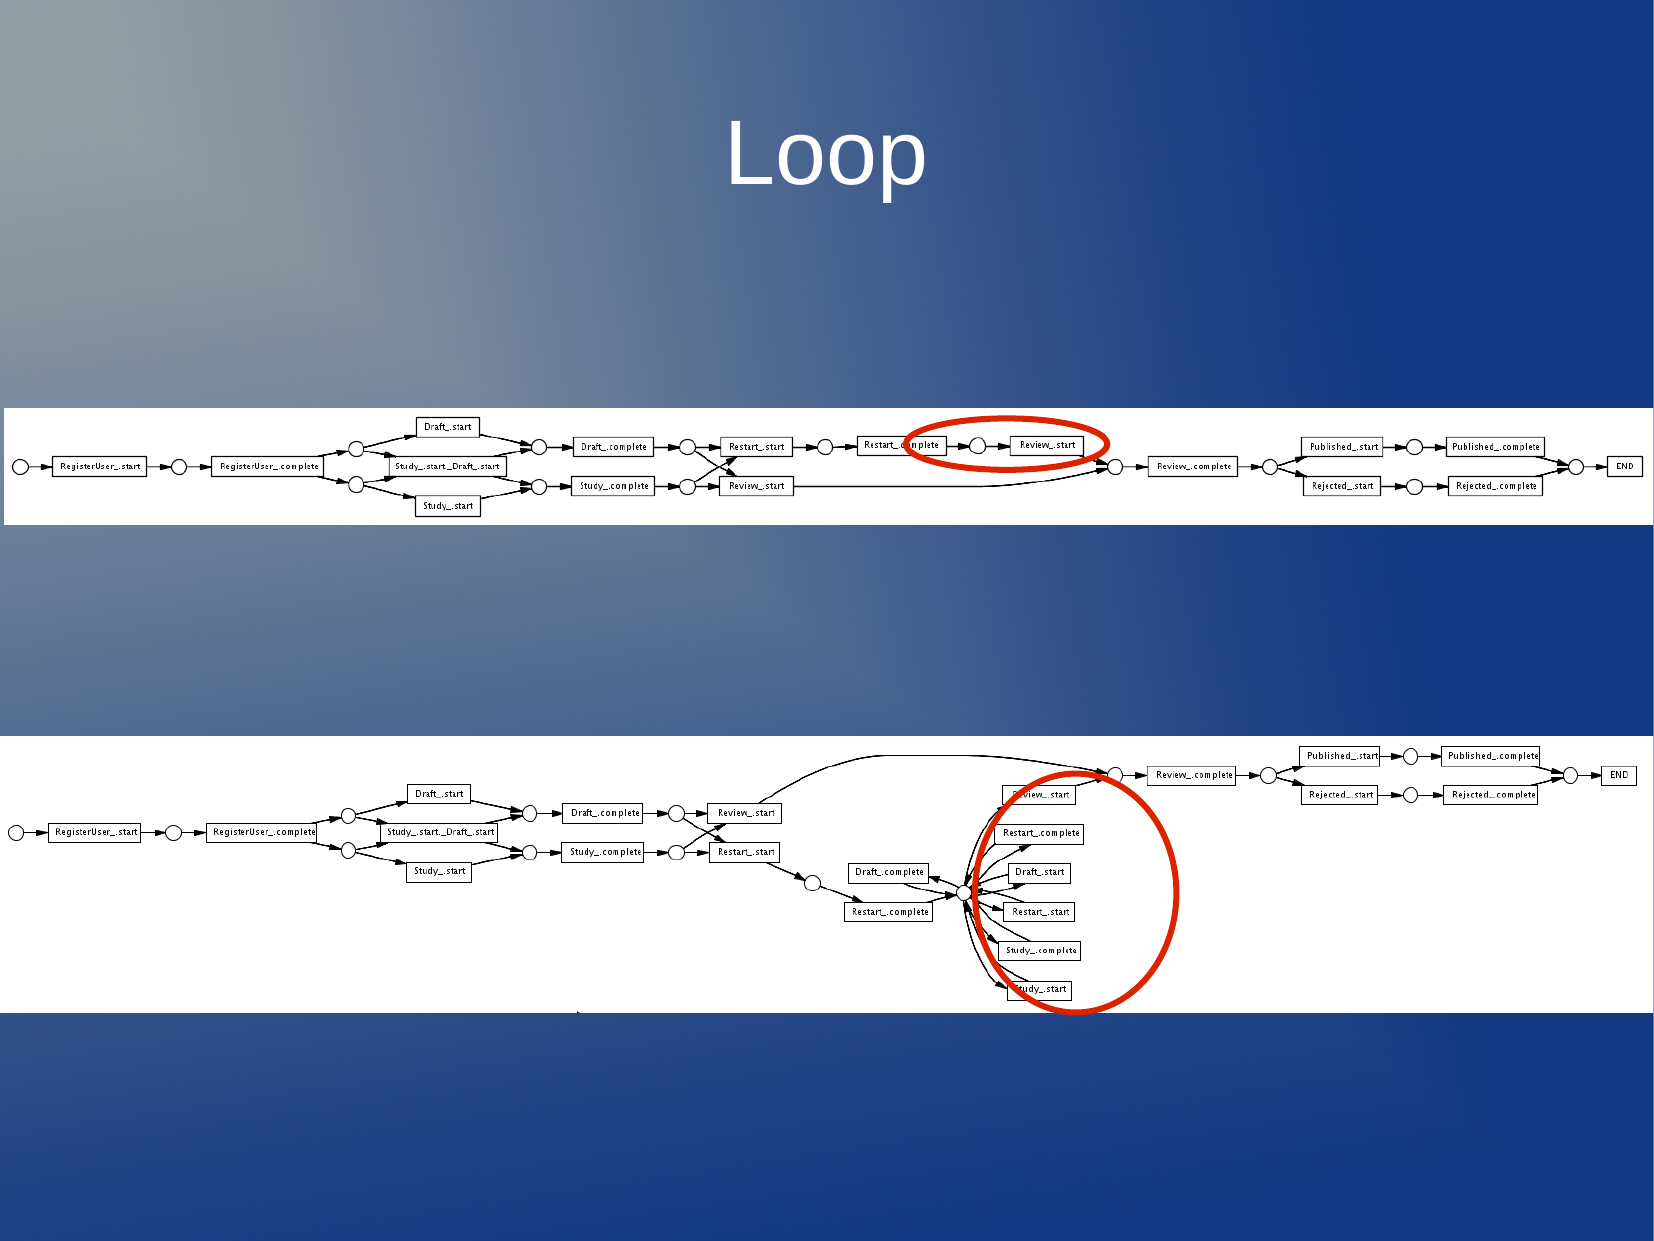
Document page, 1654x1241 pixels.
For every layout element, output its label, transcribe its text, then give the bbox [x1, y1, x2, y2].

picture [0, 0, 1654, 1241]
title Loop [82, 49, 1571, 257]
